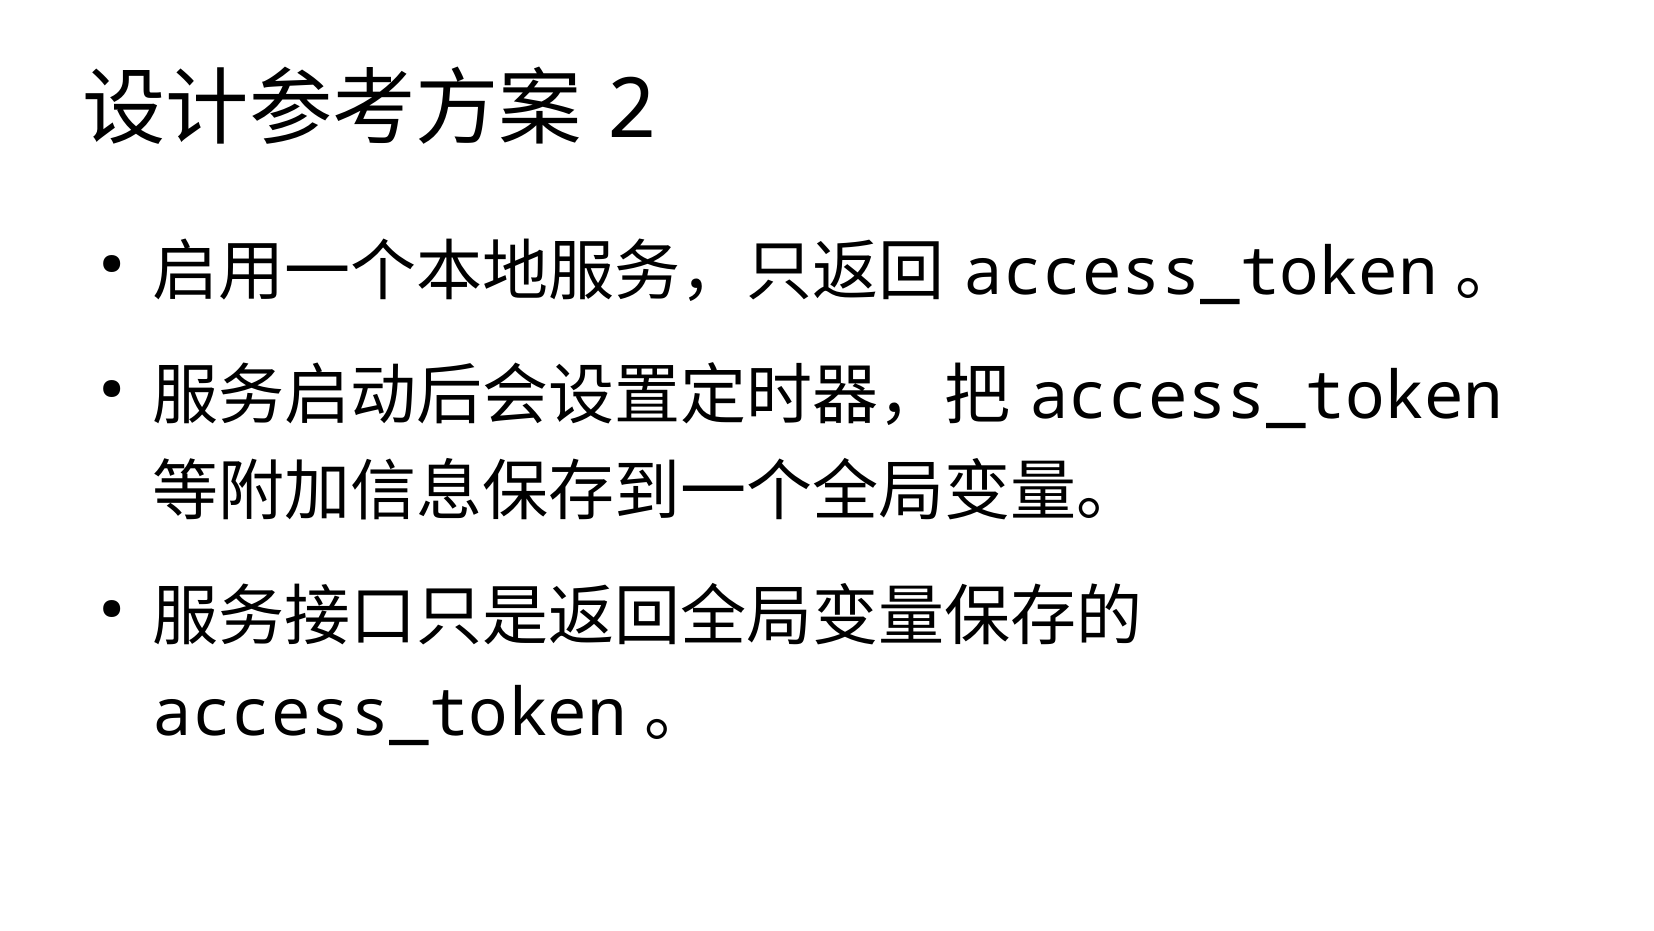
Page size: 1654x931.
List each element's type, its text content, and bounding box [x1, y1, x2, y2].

title 设计参考方案2 [82, 37, 1571, 166]
list 启用一个本地服务，只返回access_token。 服务启动后会设置定时器，把access_token等附加信息保存到一个全局变量。 服务接口只是返回全局变量保存的access_token。 [82, 217, 1571, 758]
